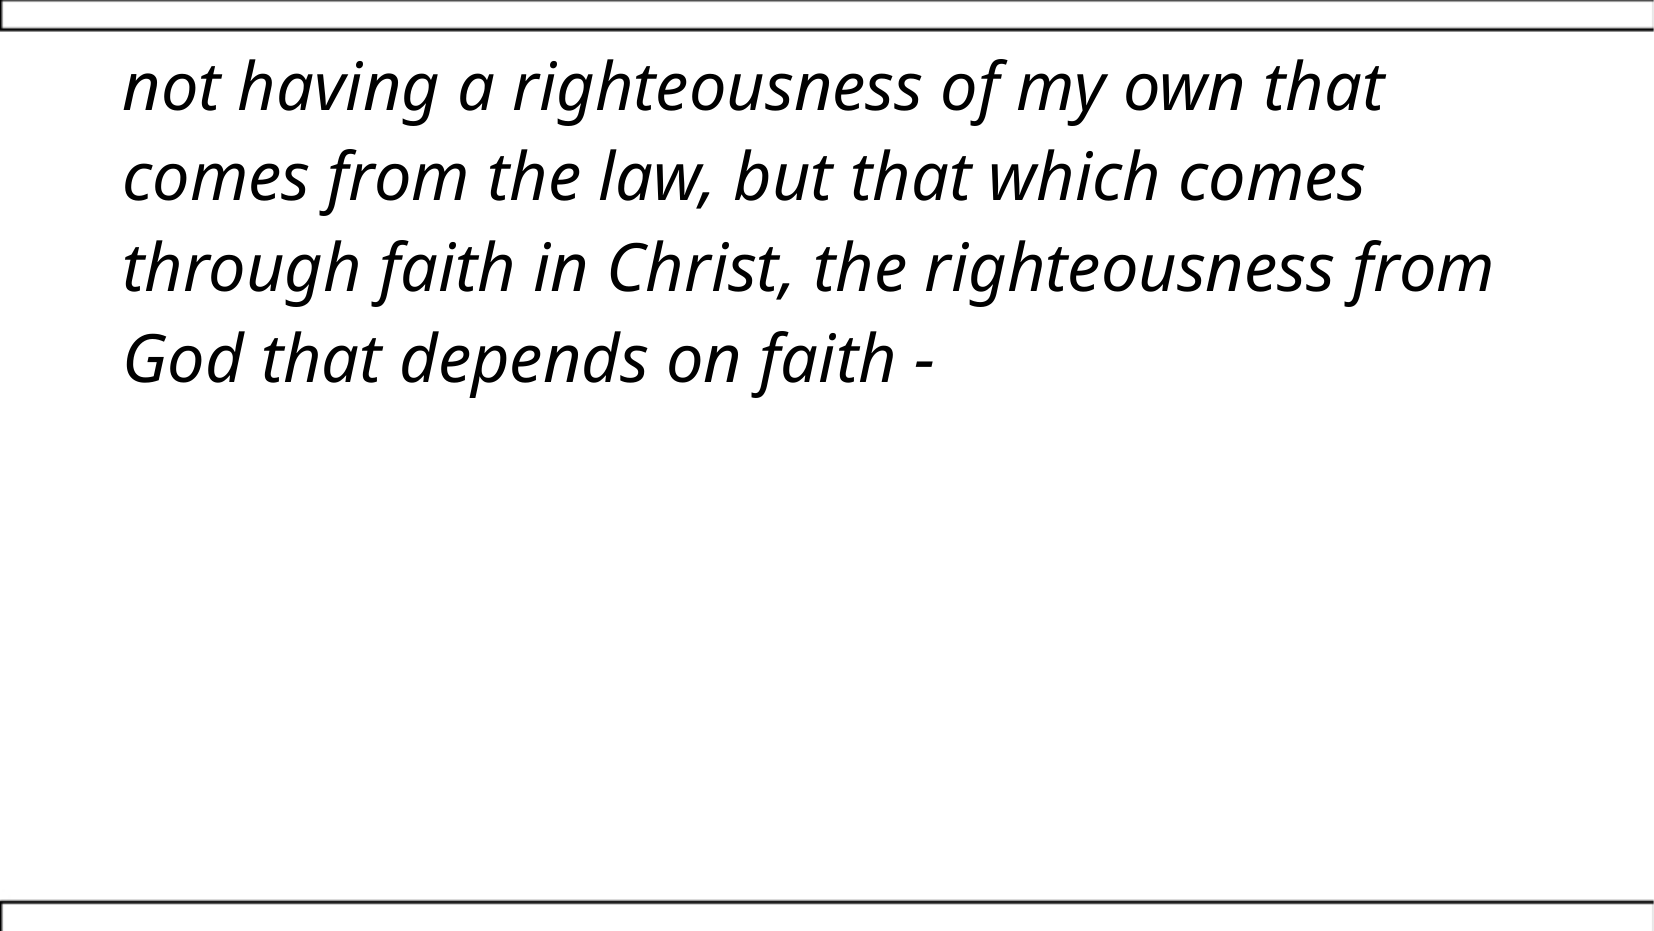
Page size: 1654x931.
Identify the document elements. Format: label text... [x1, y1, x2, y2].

picture [0, 0, 1654, 931]
text_box not having a righteousness of my own that comes from the law, but that which comes through faith in Christ, the righteousness from God that depends on faith - [107, 31, 1563, 421]
